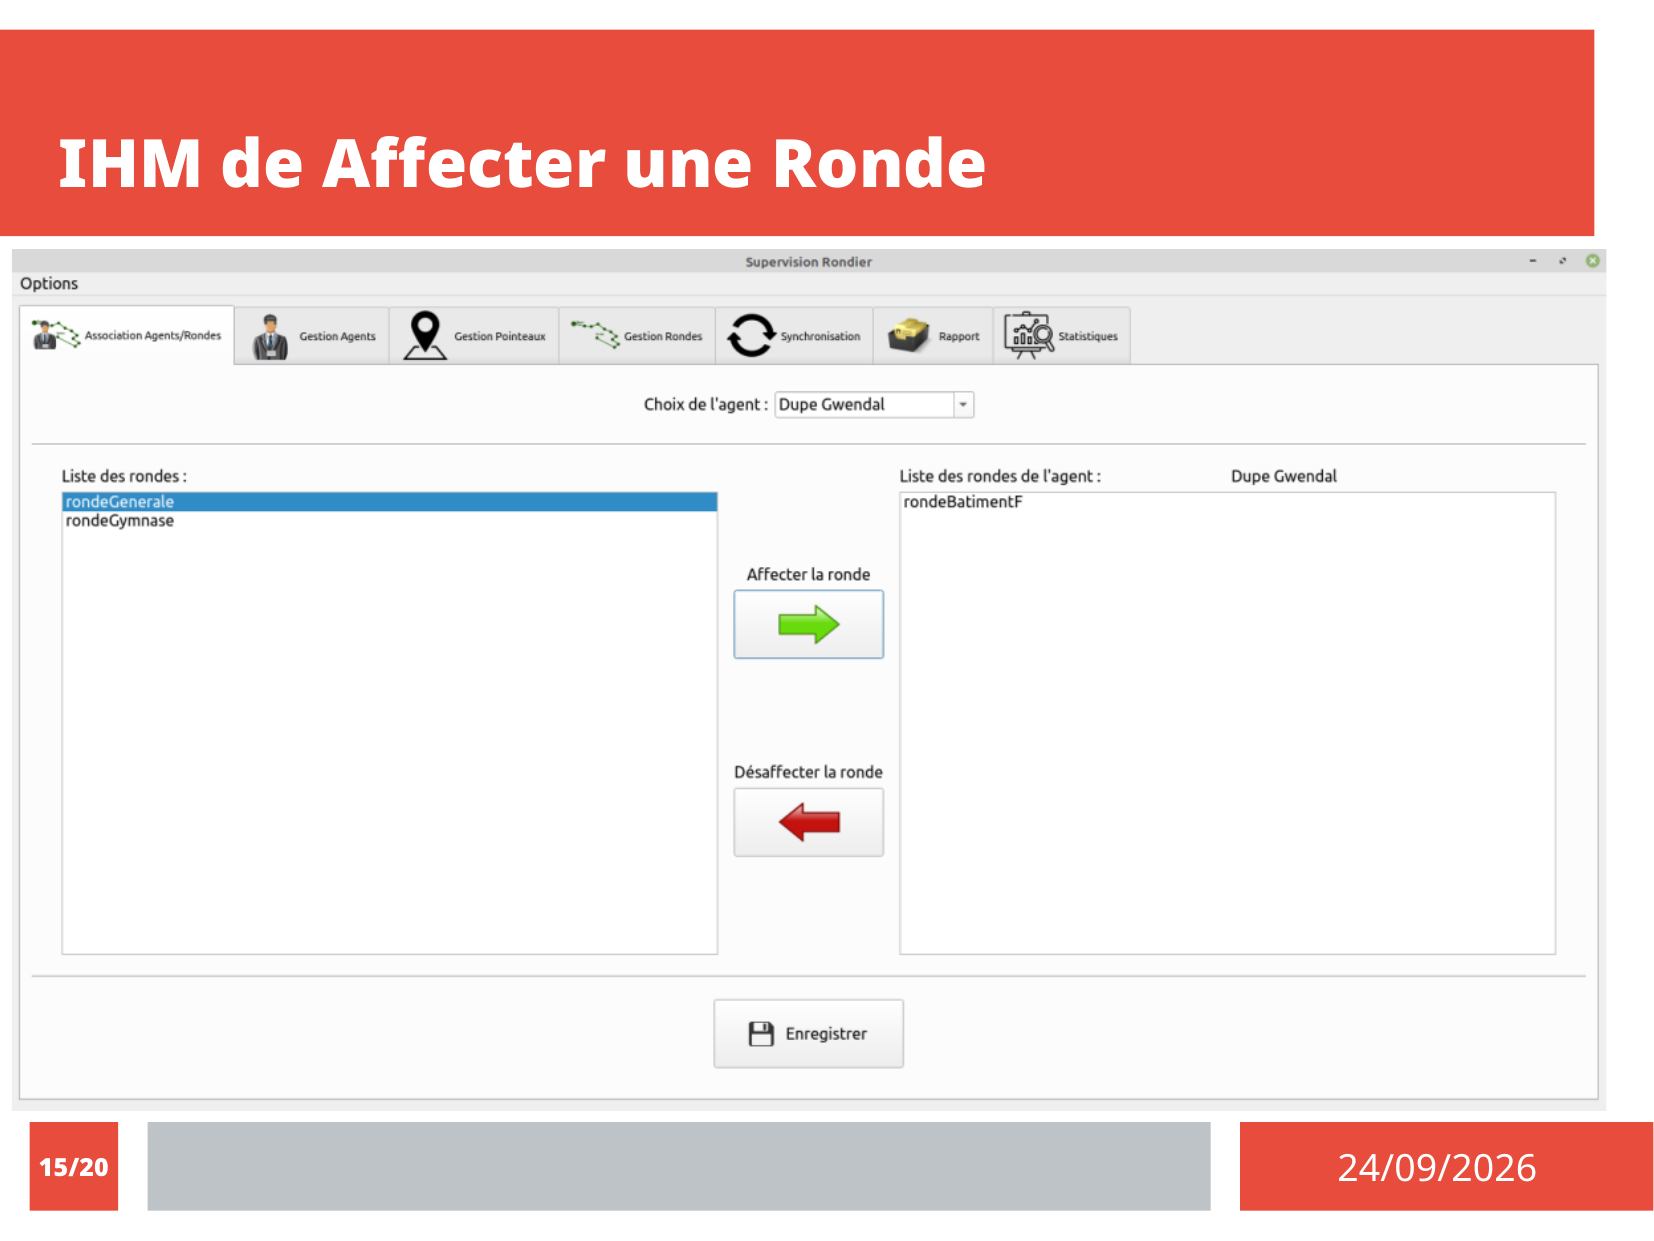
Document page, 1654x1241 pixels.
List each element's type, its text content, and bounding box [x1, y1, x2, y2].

title IHM de Affecter une Ronde [59, 59, 1595, 207]
picture [11, 249, 1607, 1111]
